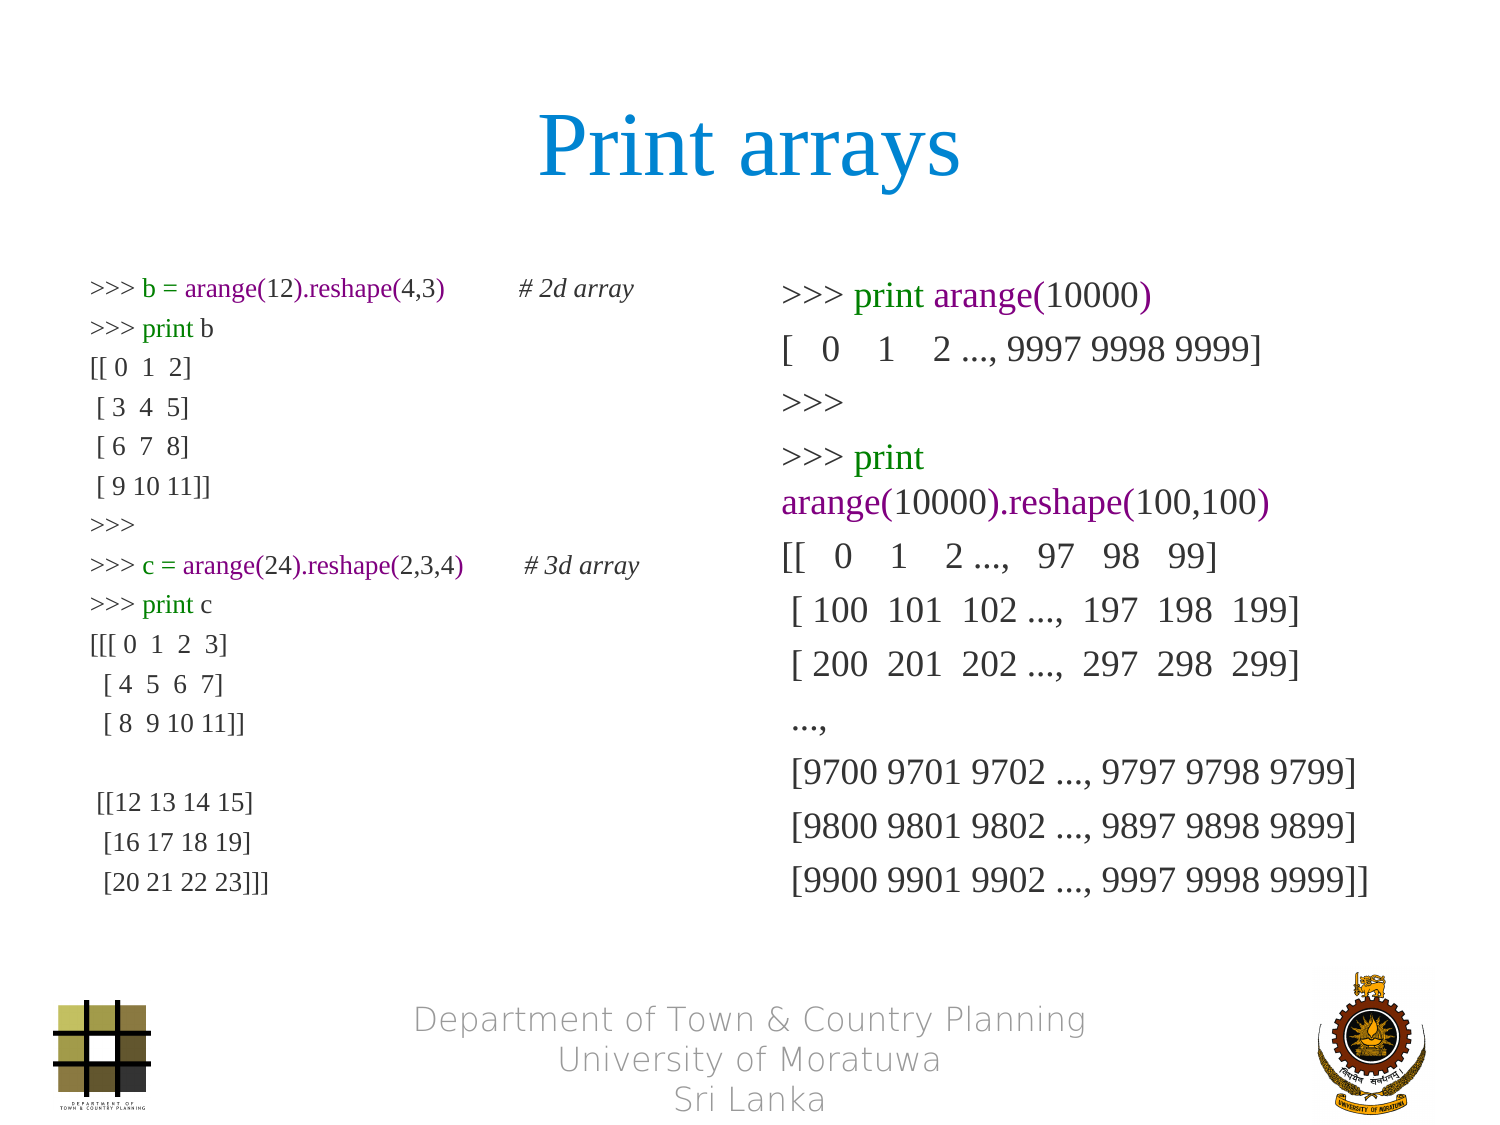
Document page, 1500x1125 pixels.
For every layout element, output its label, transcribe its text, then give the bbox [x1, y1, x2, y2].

list >>> print arange(10000) [ 0 1 2 ..., 9997 9998 9999] >>> >>> print arange(10000).reshape(100,100) [[ 0 1 2 ..., 97 98 99] [ 100 101 102 ..., 197 198 199] [ 200 201 202 ..., 297 298 299] ..., [9700 9701 9702 ..., 9797 9798 9799] [9800 9801 9802 ..., 9897 9898 9899] [9900 9901 9902 ..., 9997 9998 9999]] [766, 262, 1426, 916]
title Print arrays [75, 45, 1426, 233]
picture [1312, 966, 1435, 1125]
picture [53, 1000, 151, 1110]
list >>> b = arange(12).reshape(4,3) # 2d array >>> print b [[ 0 1 2] [ 3 4 5] [ 6 7 8] [ 9 10 11]] >>> >>> c = arange(24).reshape(2,3,4) # 3d array >>> print c [[[ 0 1 2 3] [ 4 5 6 7] [ 8 9 10 11]] [[12 13 14 15] [16 17 18 19] [20 21 22 23]]] [75, 262, 734, 916]
